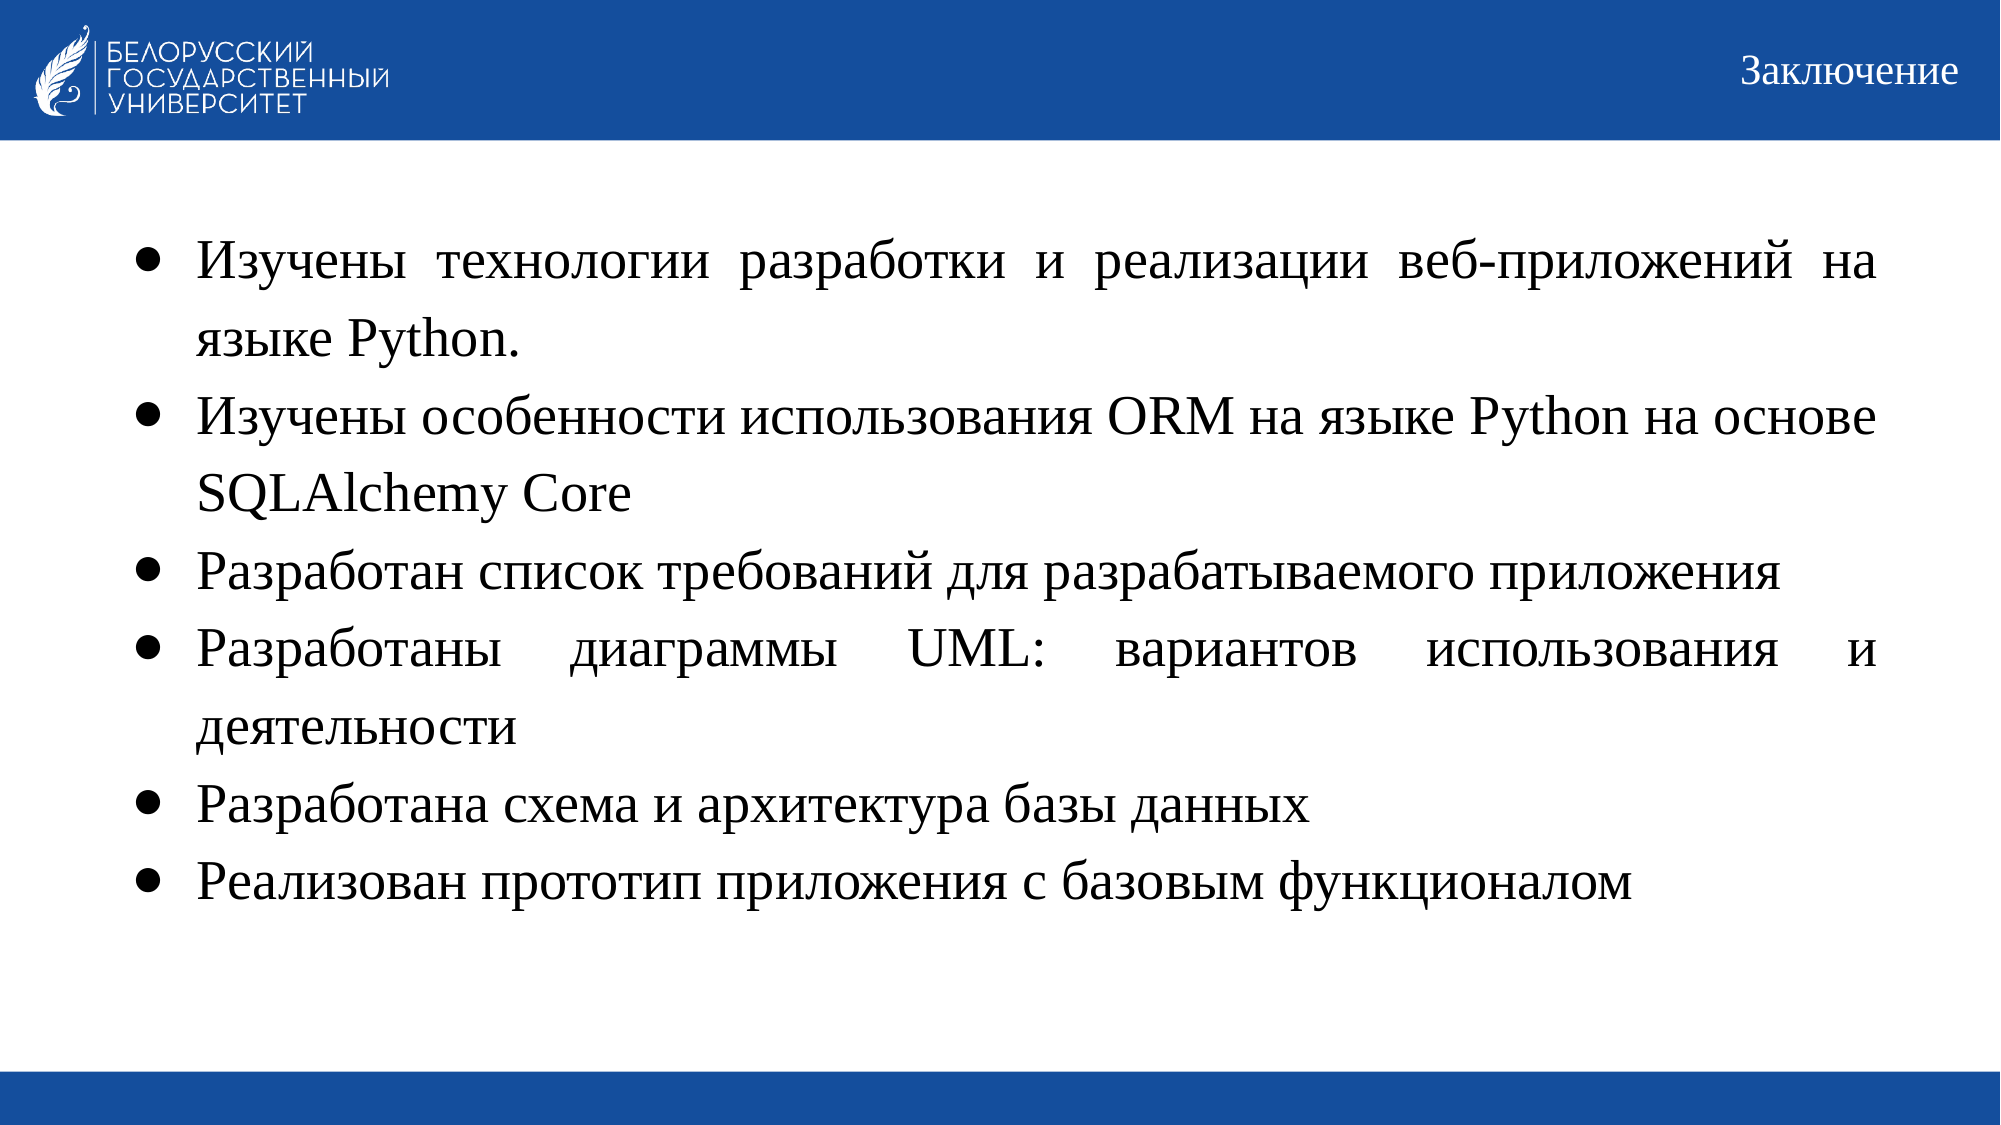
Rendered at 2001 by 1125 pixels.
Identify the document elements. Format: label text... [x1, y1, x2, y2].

picture [33, 25, 388, 116]
title Заключение [537, 6, 1975, 134]
list Изучены технологии разработки и реализации веб-приложений на языке Python. Изучены особенности использования ORM на языке Python на основе SQLAlchemy Core Разработан список требований для разрабатываемого приложения Разработаны диаграммы UML: вариантов использования и деятельности Разработана схема и архитектура базы данных Реализован прототип приложения с базовым функционалом [106, 205, 1894, 920]
